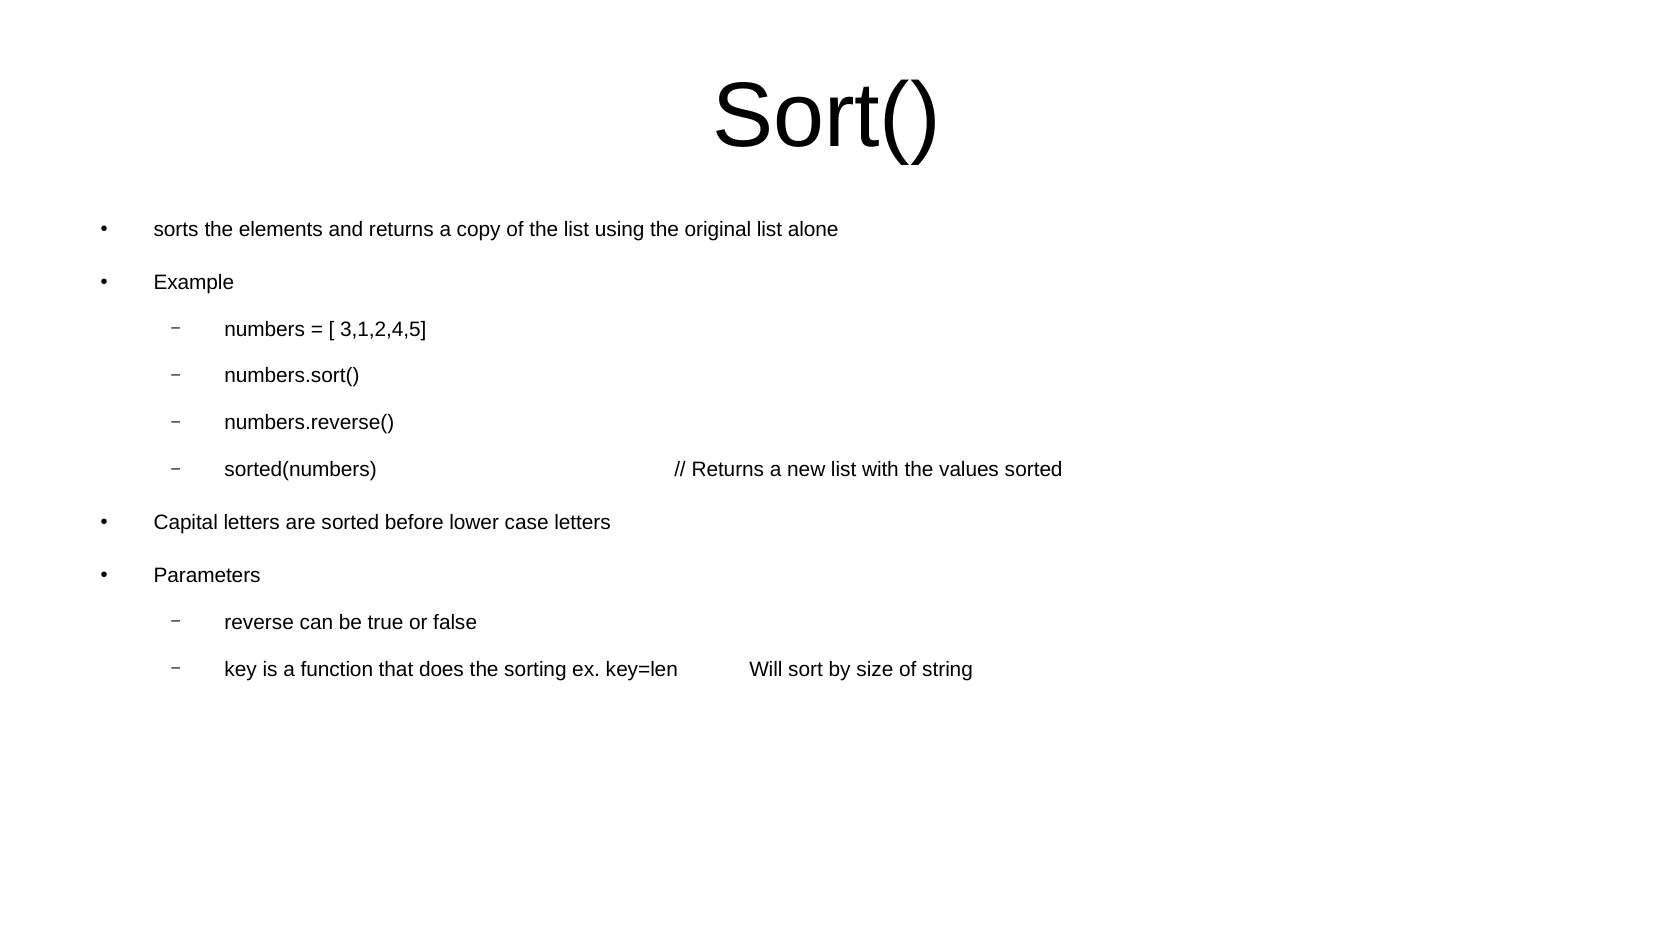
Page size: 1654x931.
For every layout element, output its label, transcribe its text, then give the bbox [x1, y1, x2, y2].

title Sort() [82, 37, 1571, 193]
list sorts the elements and returns a copy of the list using the original list alone Example numbers = [ 3,1,2,4,5] numbers.sort() numbers.reverse() sorted(numbers) // Returns a new list with the values sorted Capital letters are sorted before lower case letters Parameters reverse can be true or false key is a function that does the sorting ex. key=len Will sort by size of string [82, 217, 1576, 856]
